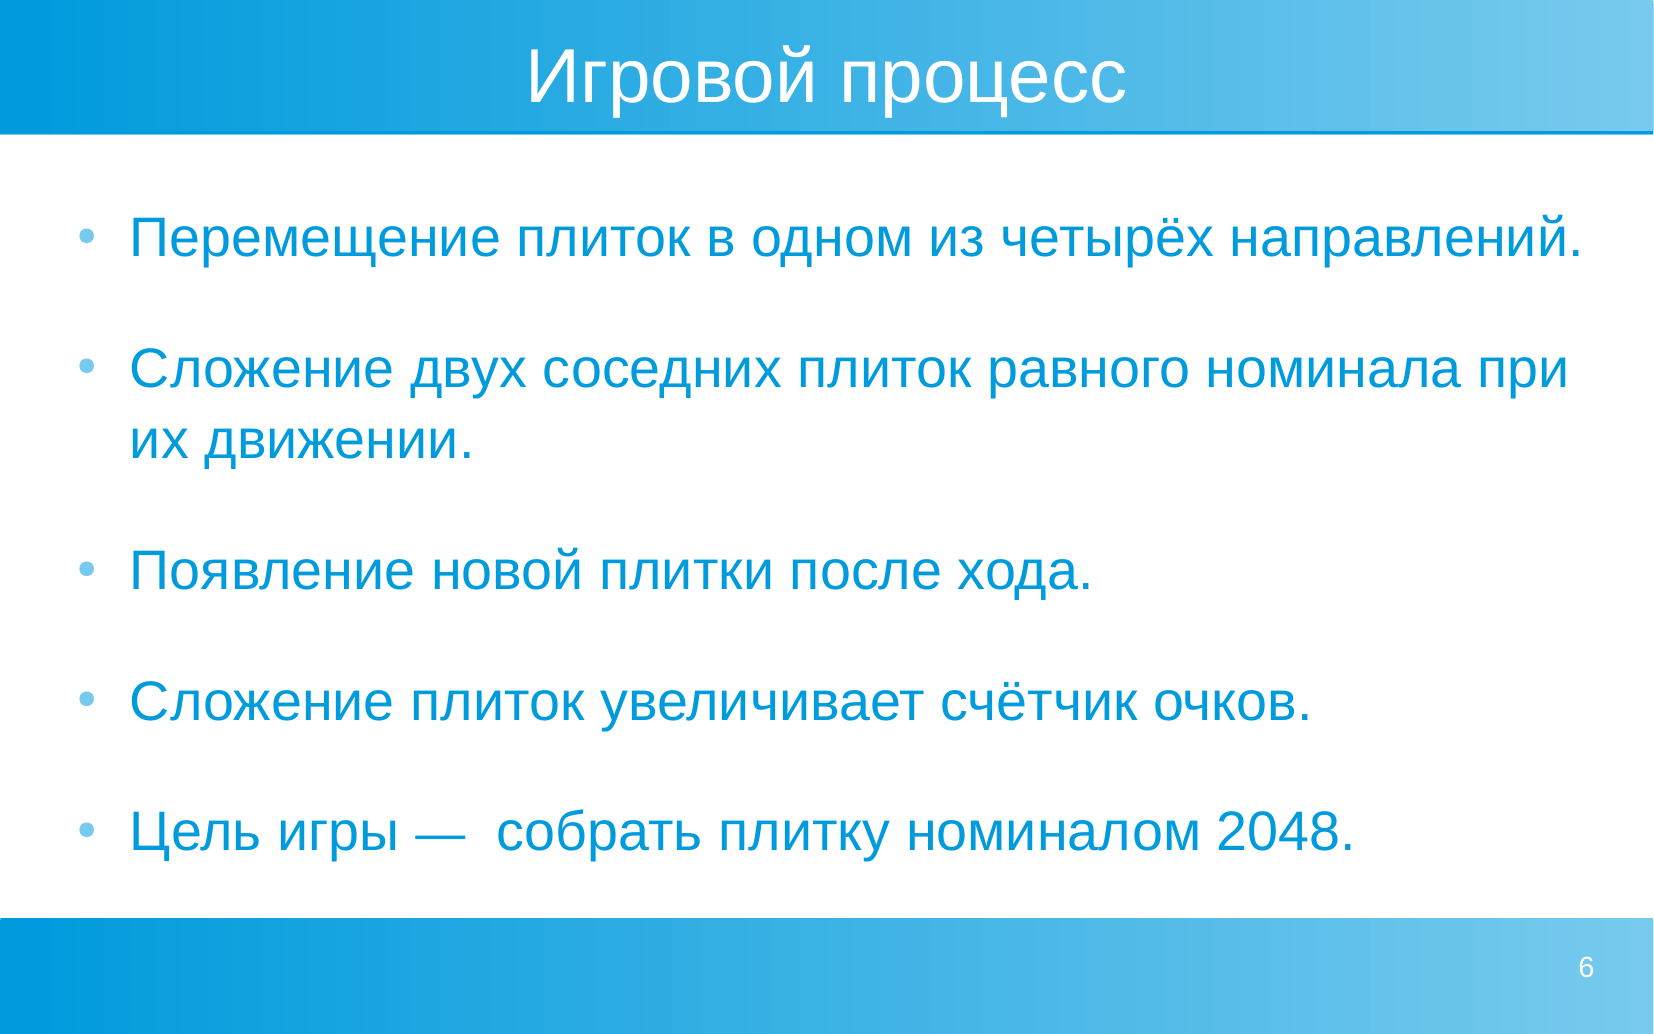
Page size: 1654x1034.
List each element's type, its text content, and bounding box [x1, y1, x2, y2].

title Игровой процесс [59, 32, 1595, 120]
list Перемещение плиток в одном из четырёх направлений. Сложение двух соседних плиток равного номинала при их движении. Появление новой плитки после хода. Сложение плиток увеличивает счётчик очков. Цель игры — собрать плитку номиналом 2048. [59, 196, 1595, 853]
